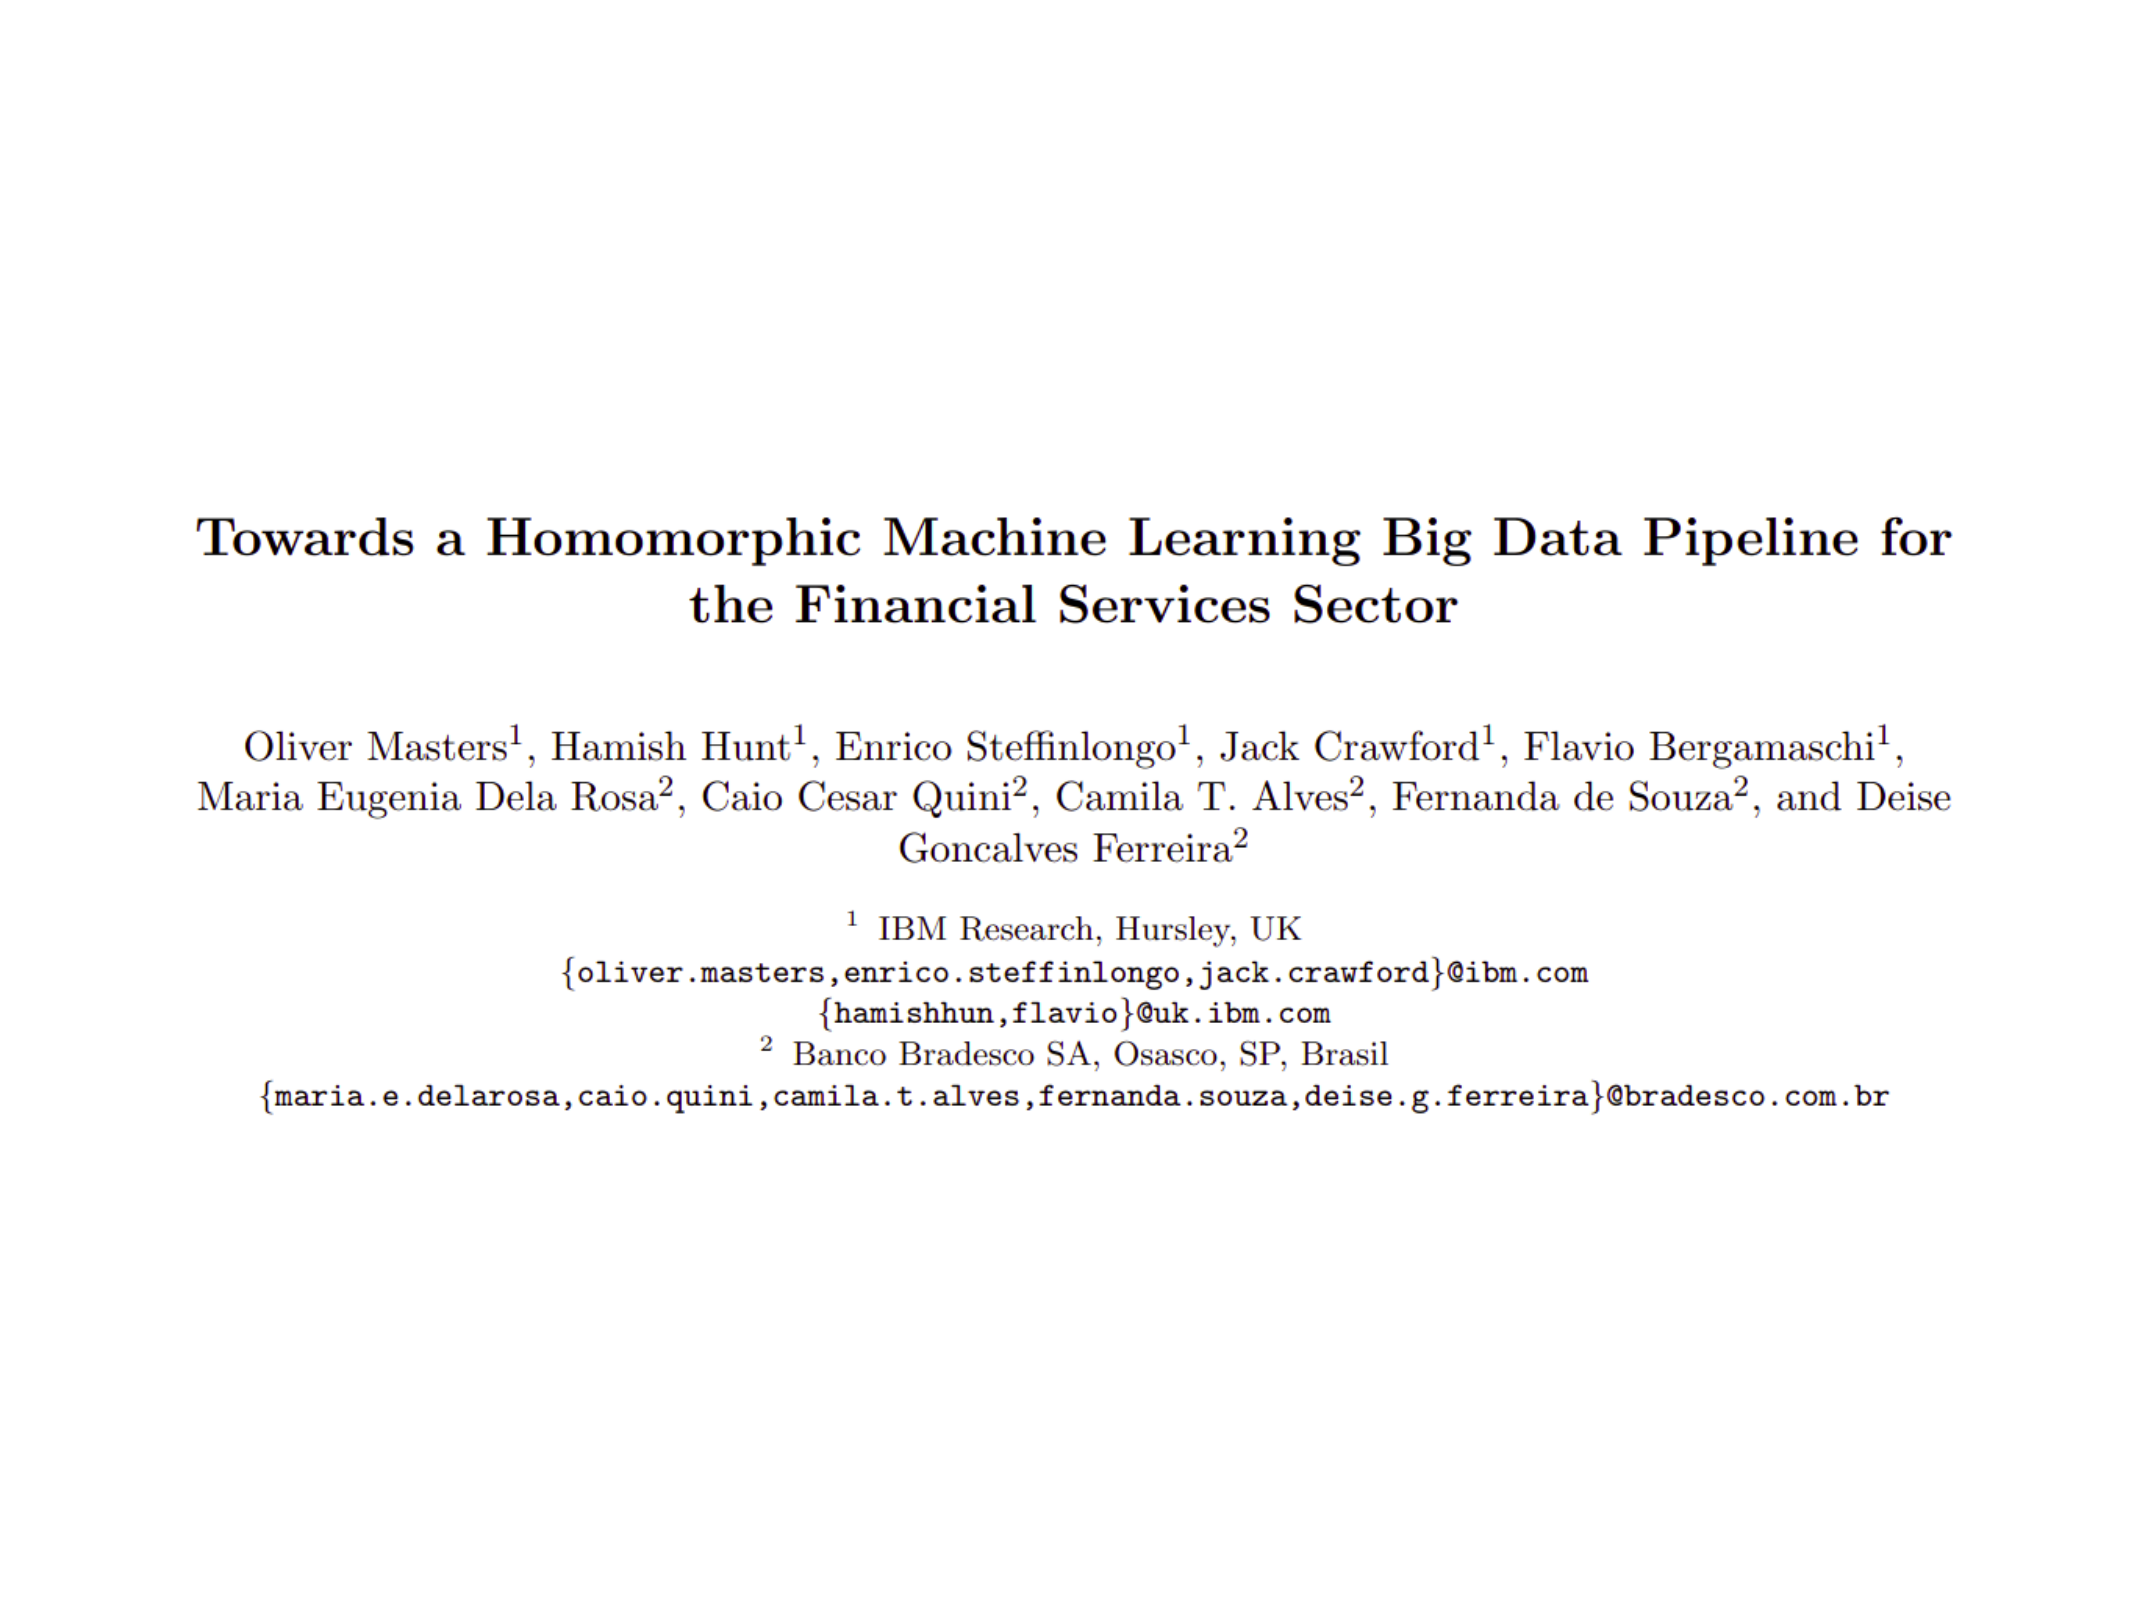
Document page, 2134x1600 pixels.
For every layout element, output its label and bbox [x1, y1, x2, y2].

picture [166, 474, 1981, 1134]
